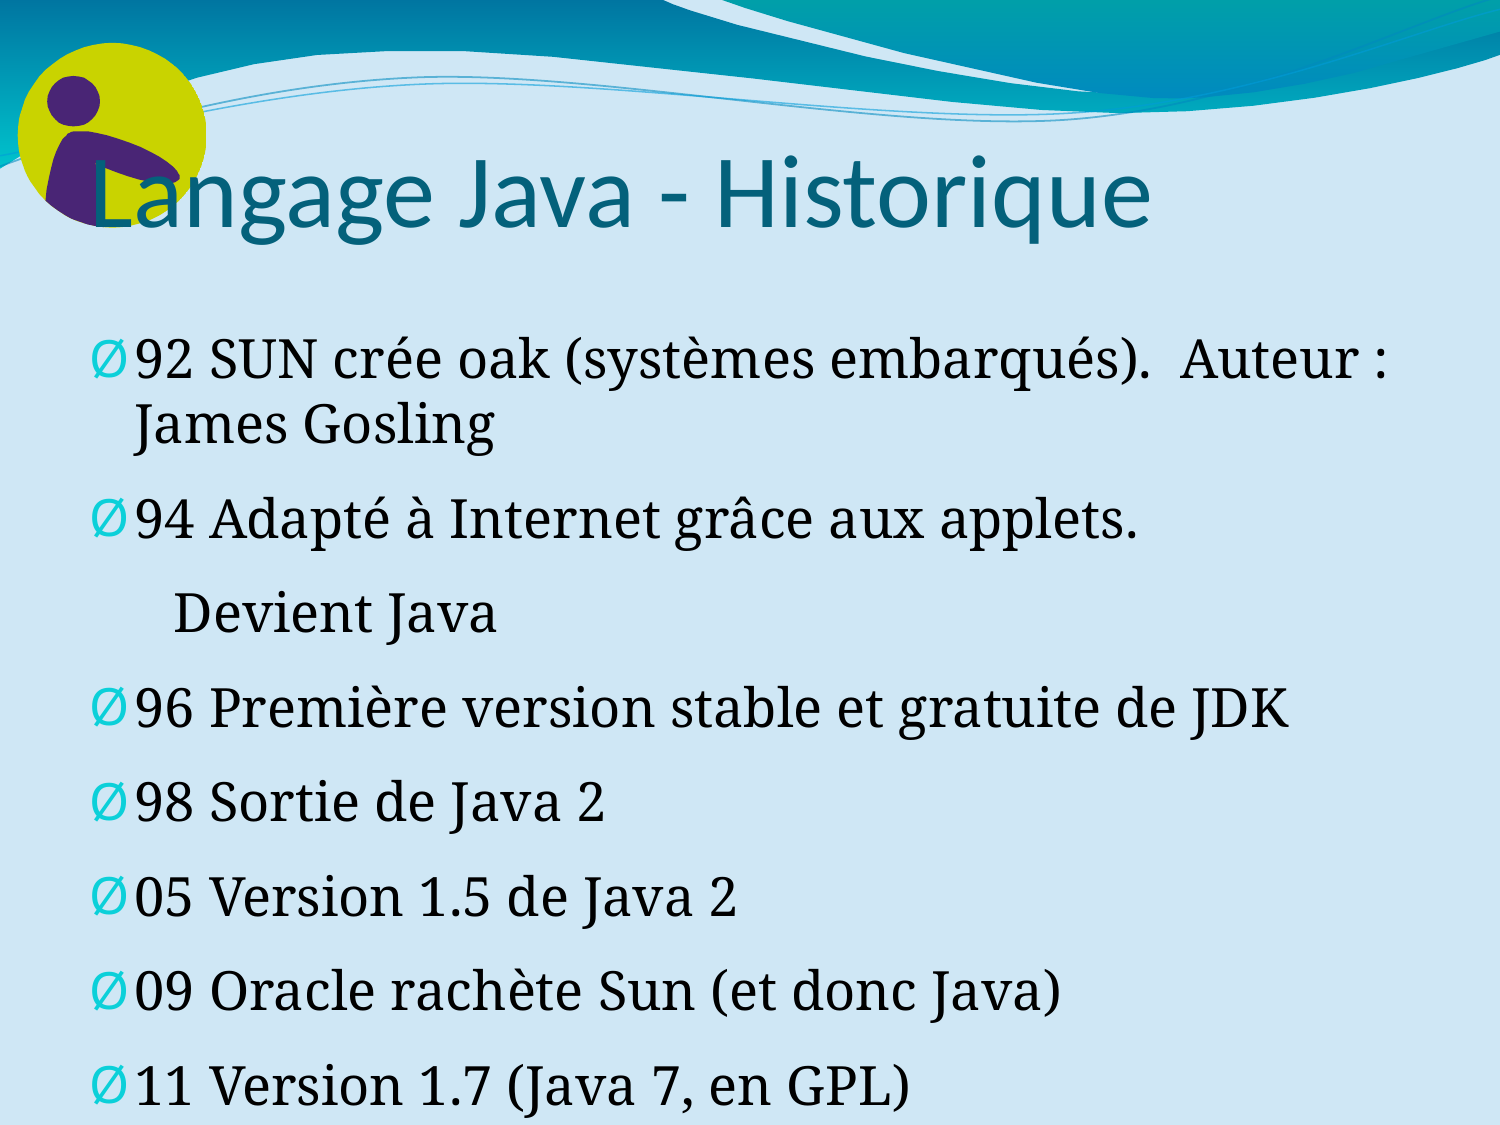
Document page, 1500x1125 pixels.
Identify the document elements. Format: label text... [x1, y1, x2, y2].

list 92 SUN crée oak (systèmes embarqués). Auteur : James Gosling 94 Adapté à Internet grâce aux applets. Devient Java 96 Première version stable et gratuite de JDK 98 Sortie de Java 2 05 Version 1.5 de Java 2 09 Oracle rachète Sun (et donc Java) 11 Version 1.7 (Java 7, en GPL) [75, 317, 1425, 1079]
title Langage Java - Historique [75, 115, 1425, 303]
